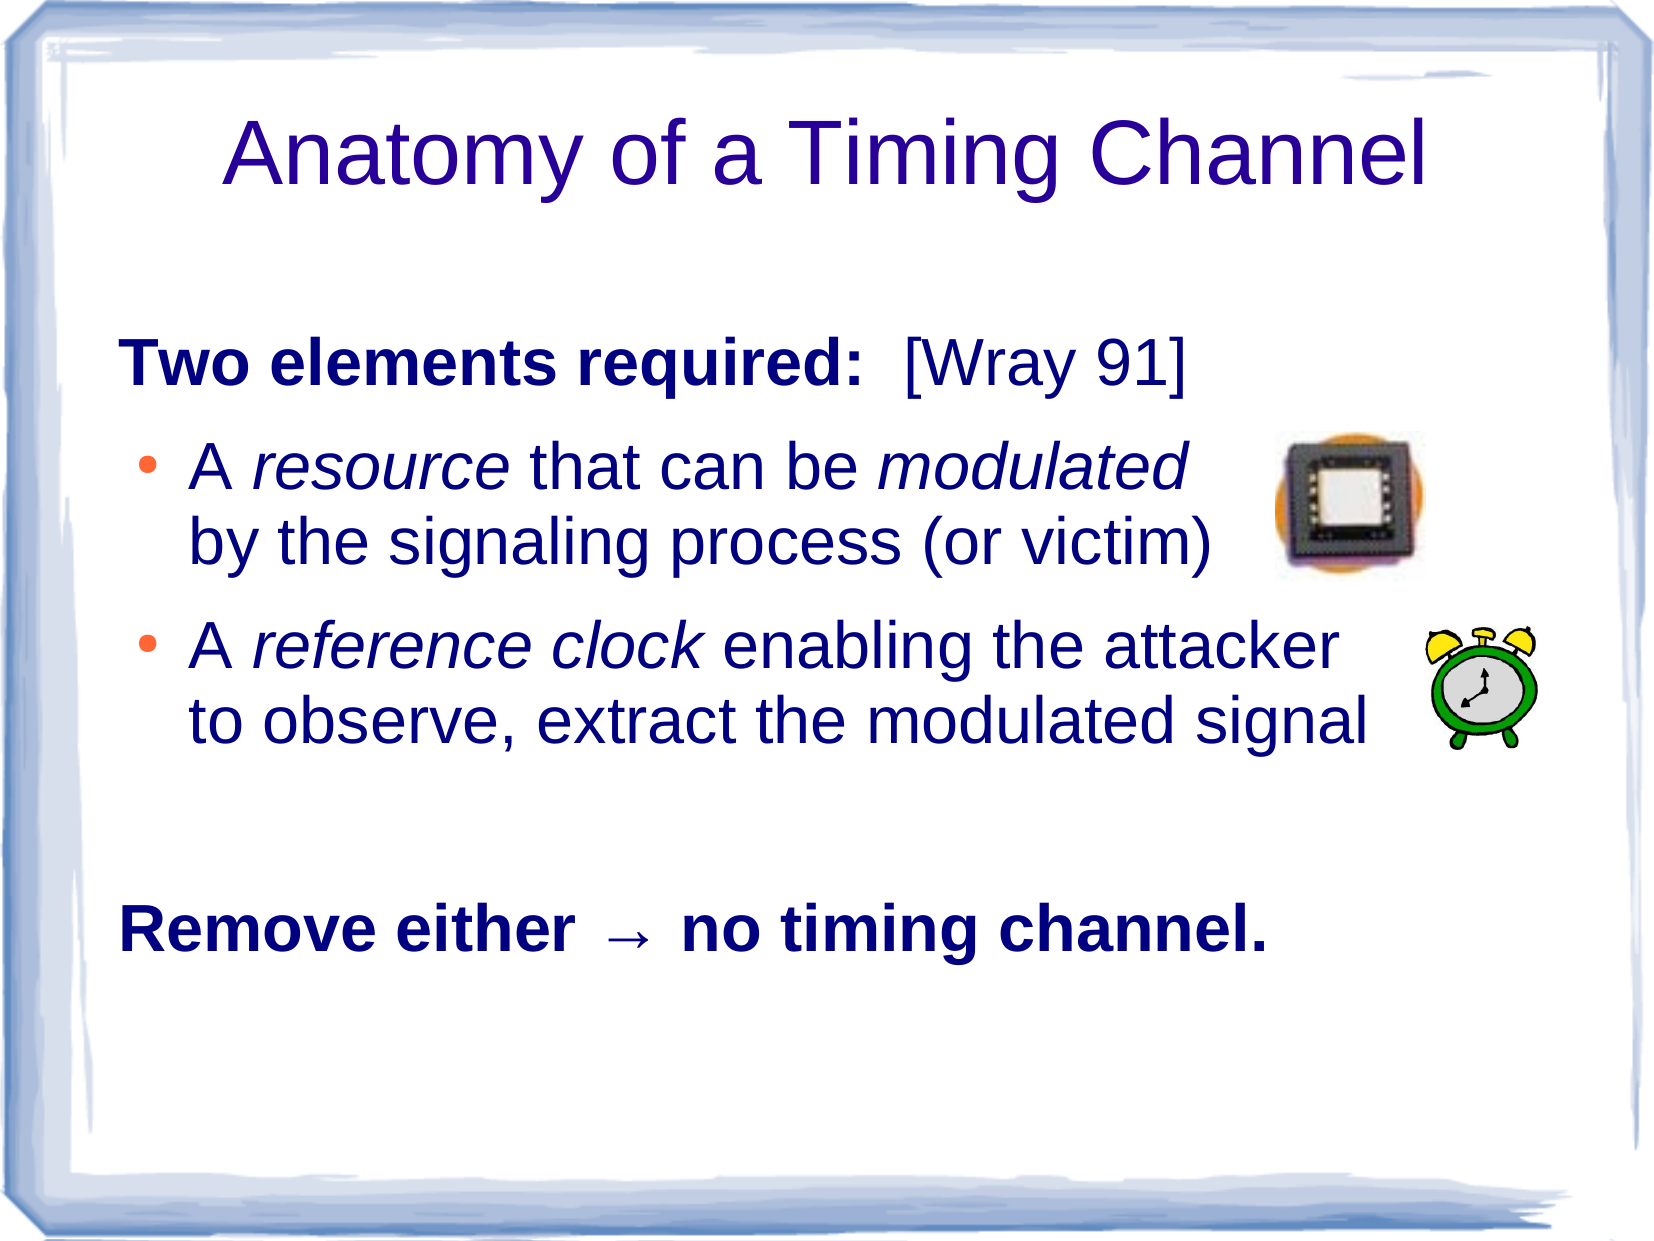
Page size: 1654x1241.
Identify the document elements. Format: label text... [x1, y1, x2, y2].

list Two elements required: [Wray 91] A resource that can be modulated by the signaling process (or victim) A reference clock enabling the attacker to observe, extract the modulated signal Remove either → no timing channel. [118, 324, 1571, 990]
title Anatomy of a Timing Channel [82, 56, 1571, 250]
picture [0, 0, 1654, 1241]
